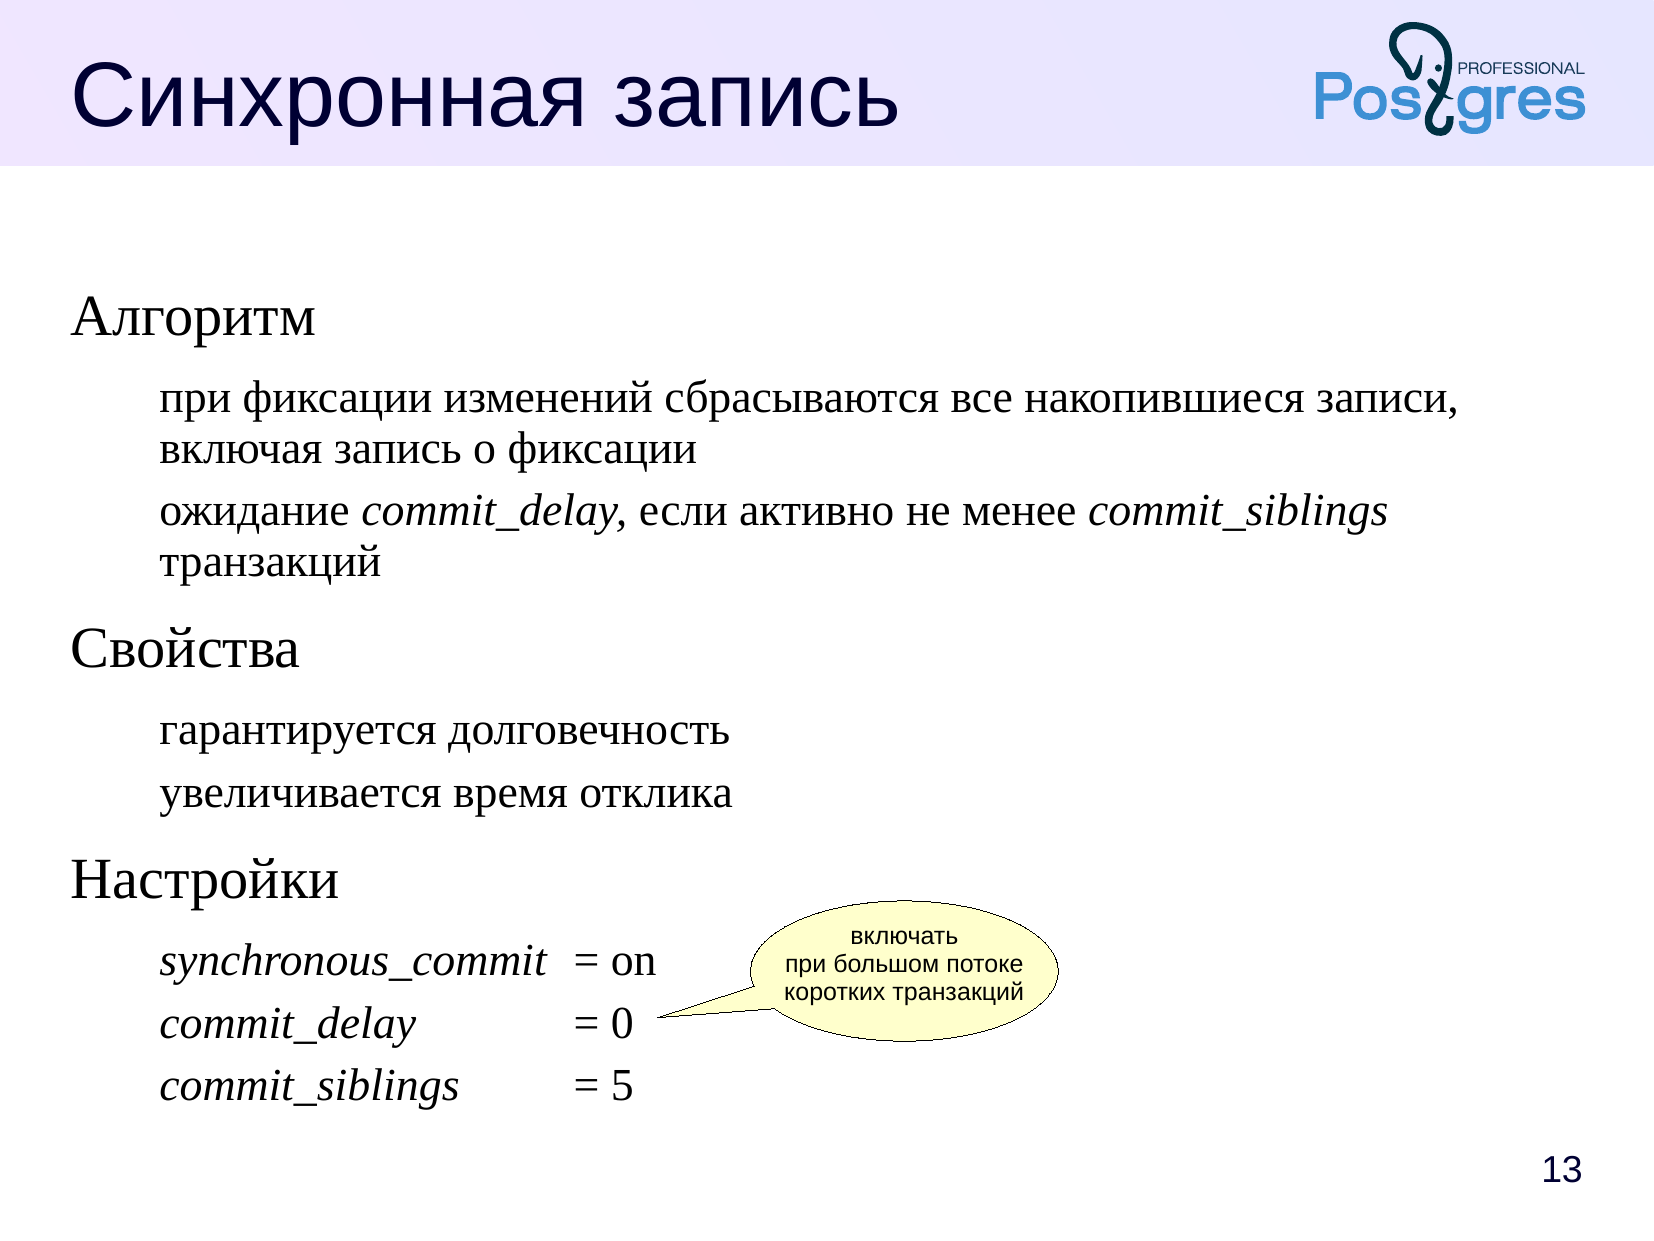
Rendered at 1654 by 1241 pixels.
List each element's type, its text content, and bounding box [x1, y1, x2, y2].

title Синхронная запись [70, 43, 1241, 147]
text_box включать при большом потоке коротких транзакций [657, 900, 1059, 1042]
list Алгоритм при фиксации изменений сбрасываются все накопившиеся записи, включая запись о фиксации ожидание commit_delay, если активно не менее commit_siblings транзакций Свойства гарантируется долговечность увеличивается время отклика Настройки synchronous_commit = on commit_delay = 0 commit_siblings = 5 [70, 283, 1583, 1141]
